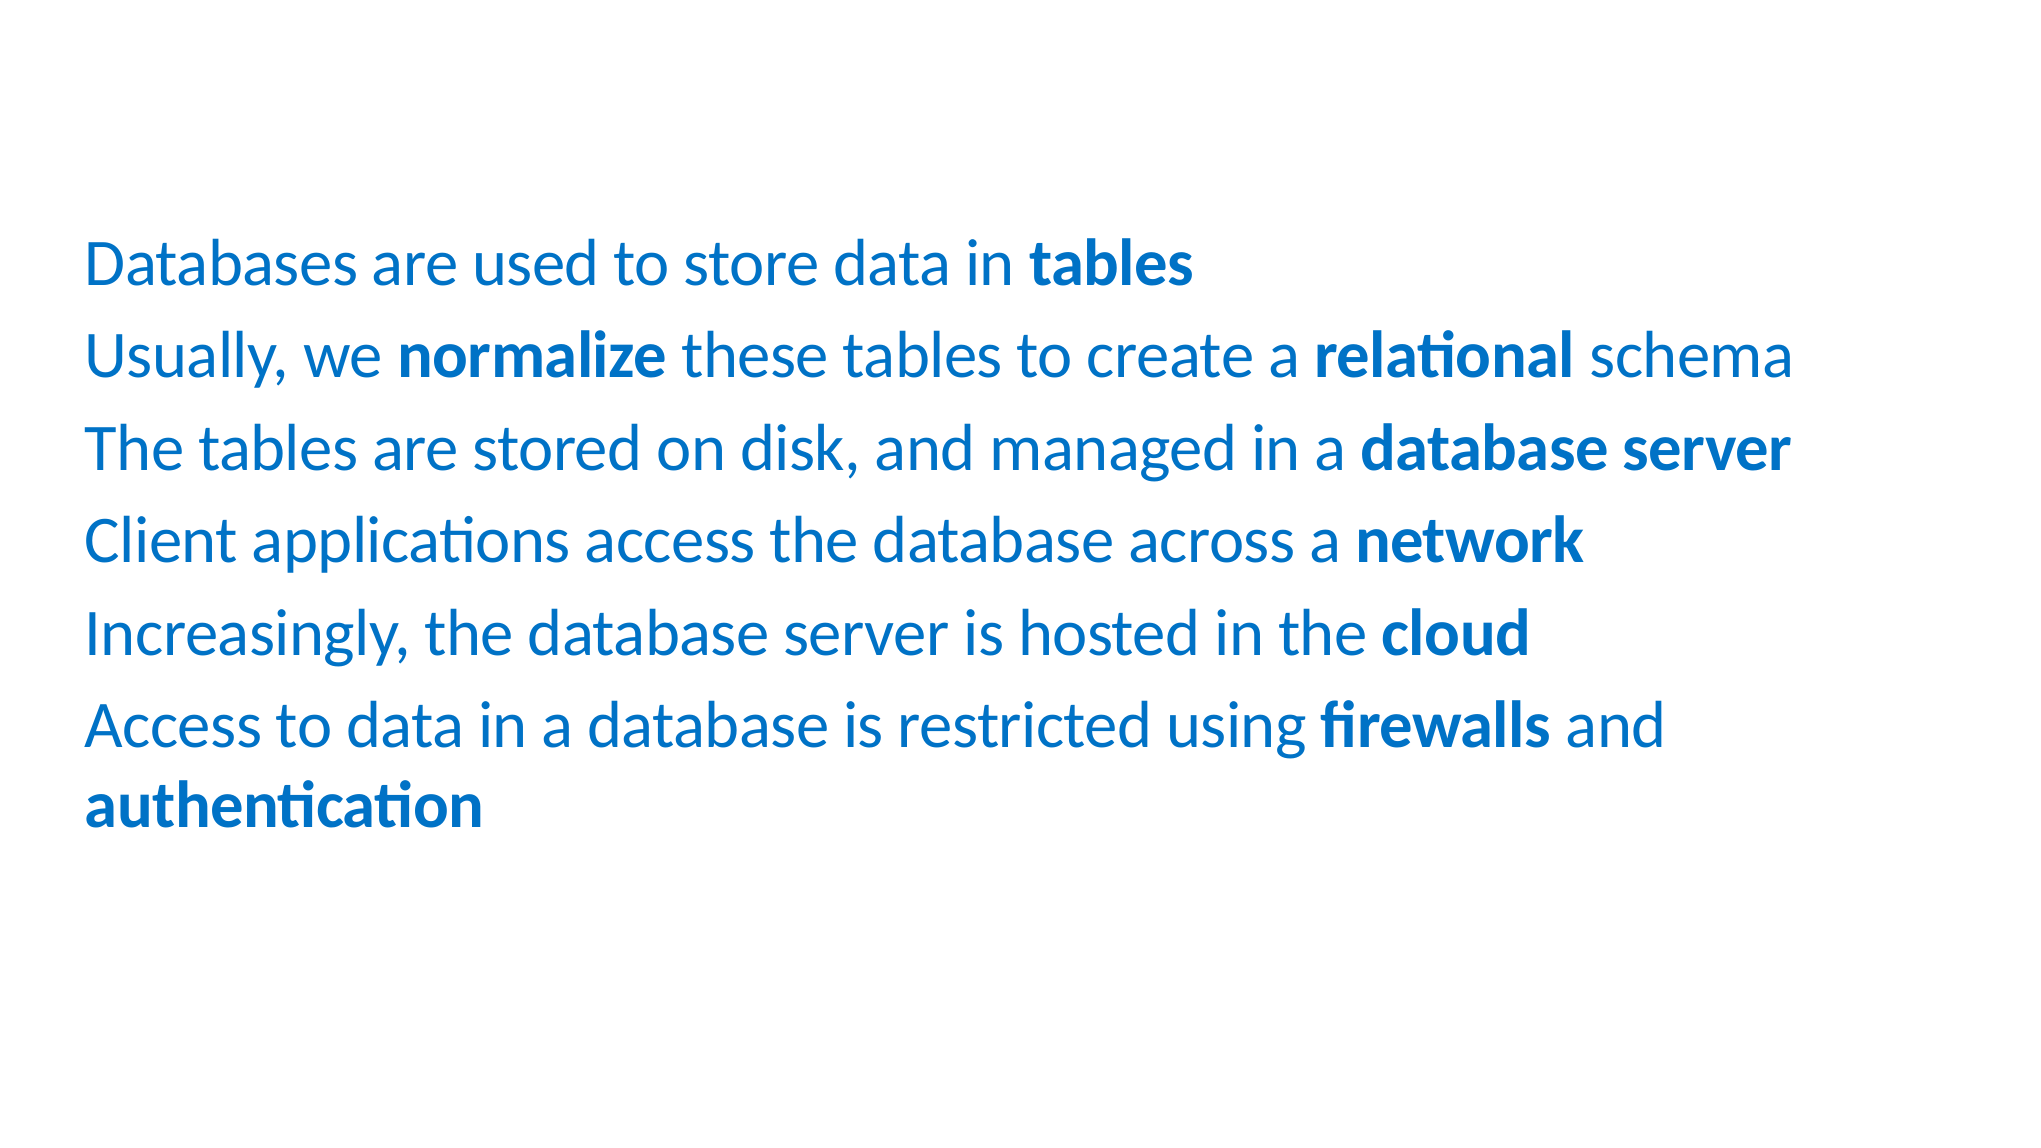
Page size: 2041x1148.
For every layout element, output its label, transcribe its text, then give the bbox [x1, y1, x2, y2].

list Databases are used to store data in tables Usually, we normalize these tables to create a relational schema The tables are stored on disk, and managed in a database server Client applications access the database across a network Increasingly, the database server is hosted in the cloud Access to data in a database is restricted using firewalls and authentication [70, 211, 2041, 936]
